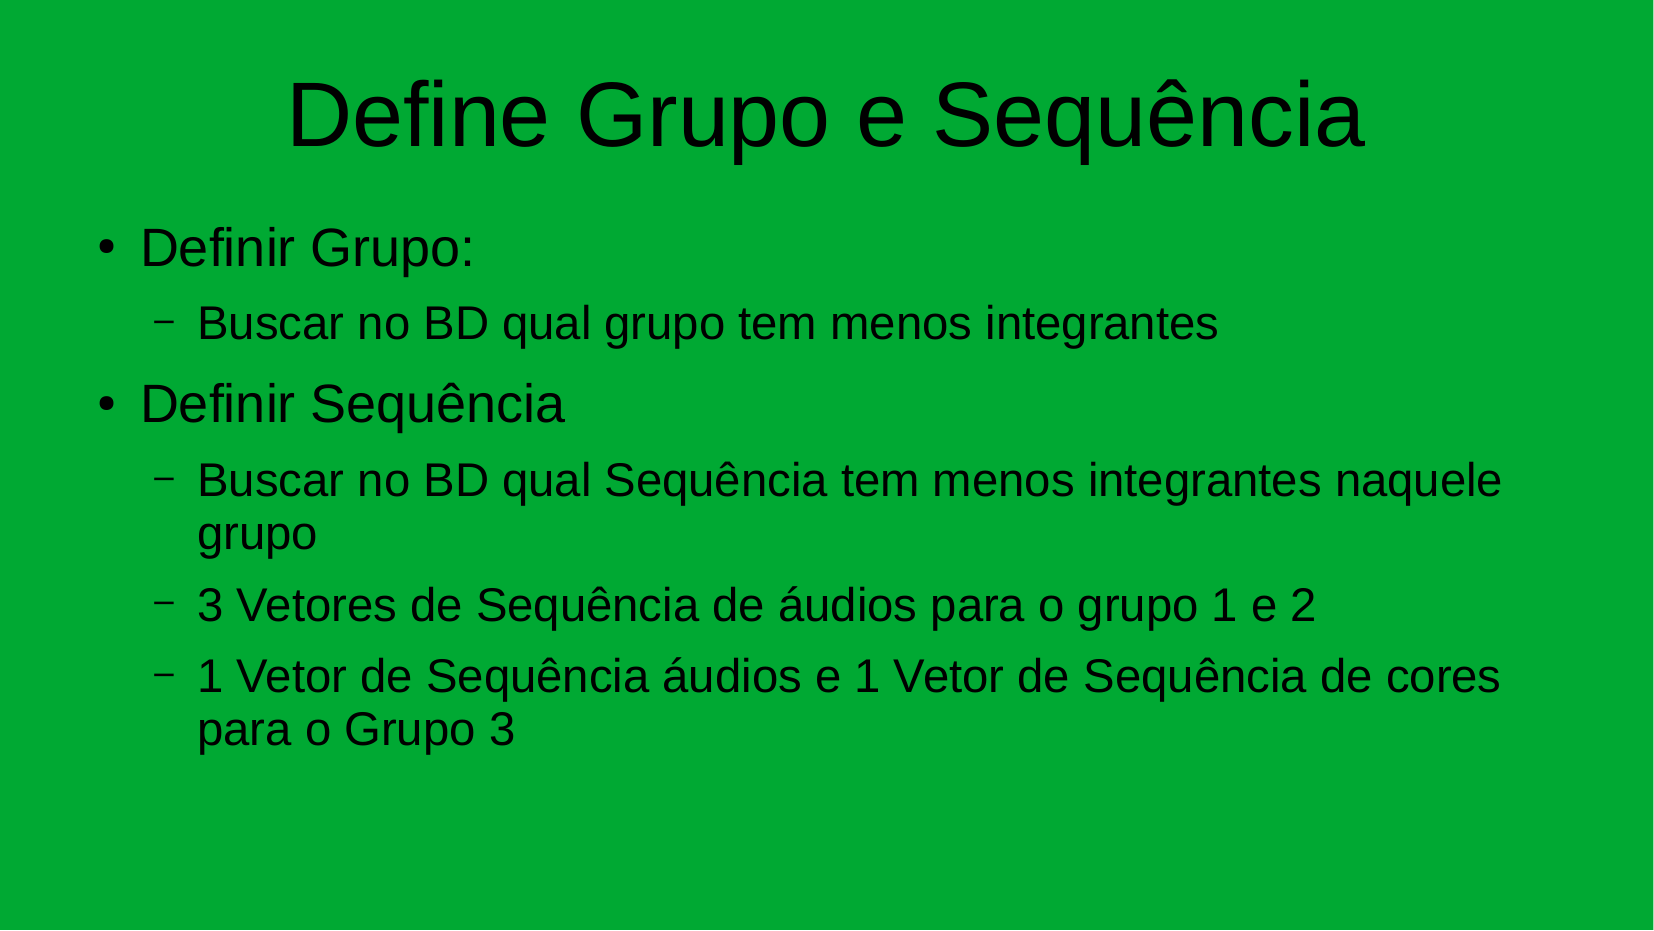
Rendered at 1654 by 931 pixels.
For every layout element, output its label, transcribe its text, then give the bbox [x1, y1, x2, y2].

list Definir Grupo: Buscar no BD qual grupo tem menos integrantes Definir Sequência Buscar no BD qual Sequência tem menos integrantes naquele grupo 3 Vetores de Sequência de áudios para o grupo 1 e 2 1 Vetor de Sequência áudios e 1 Vetor de Sequência de cores para o Grupo 3 [82, 217, 1571, 758]
title Define Grupo e Sequência [82, 37, 1571, 193]
